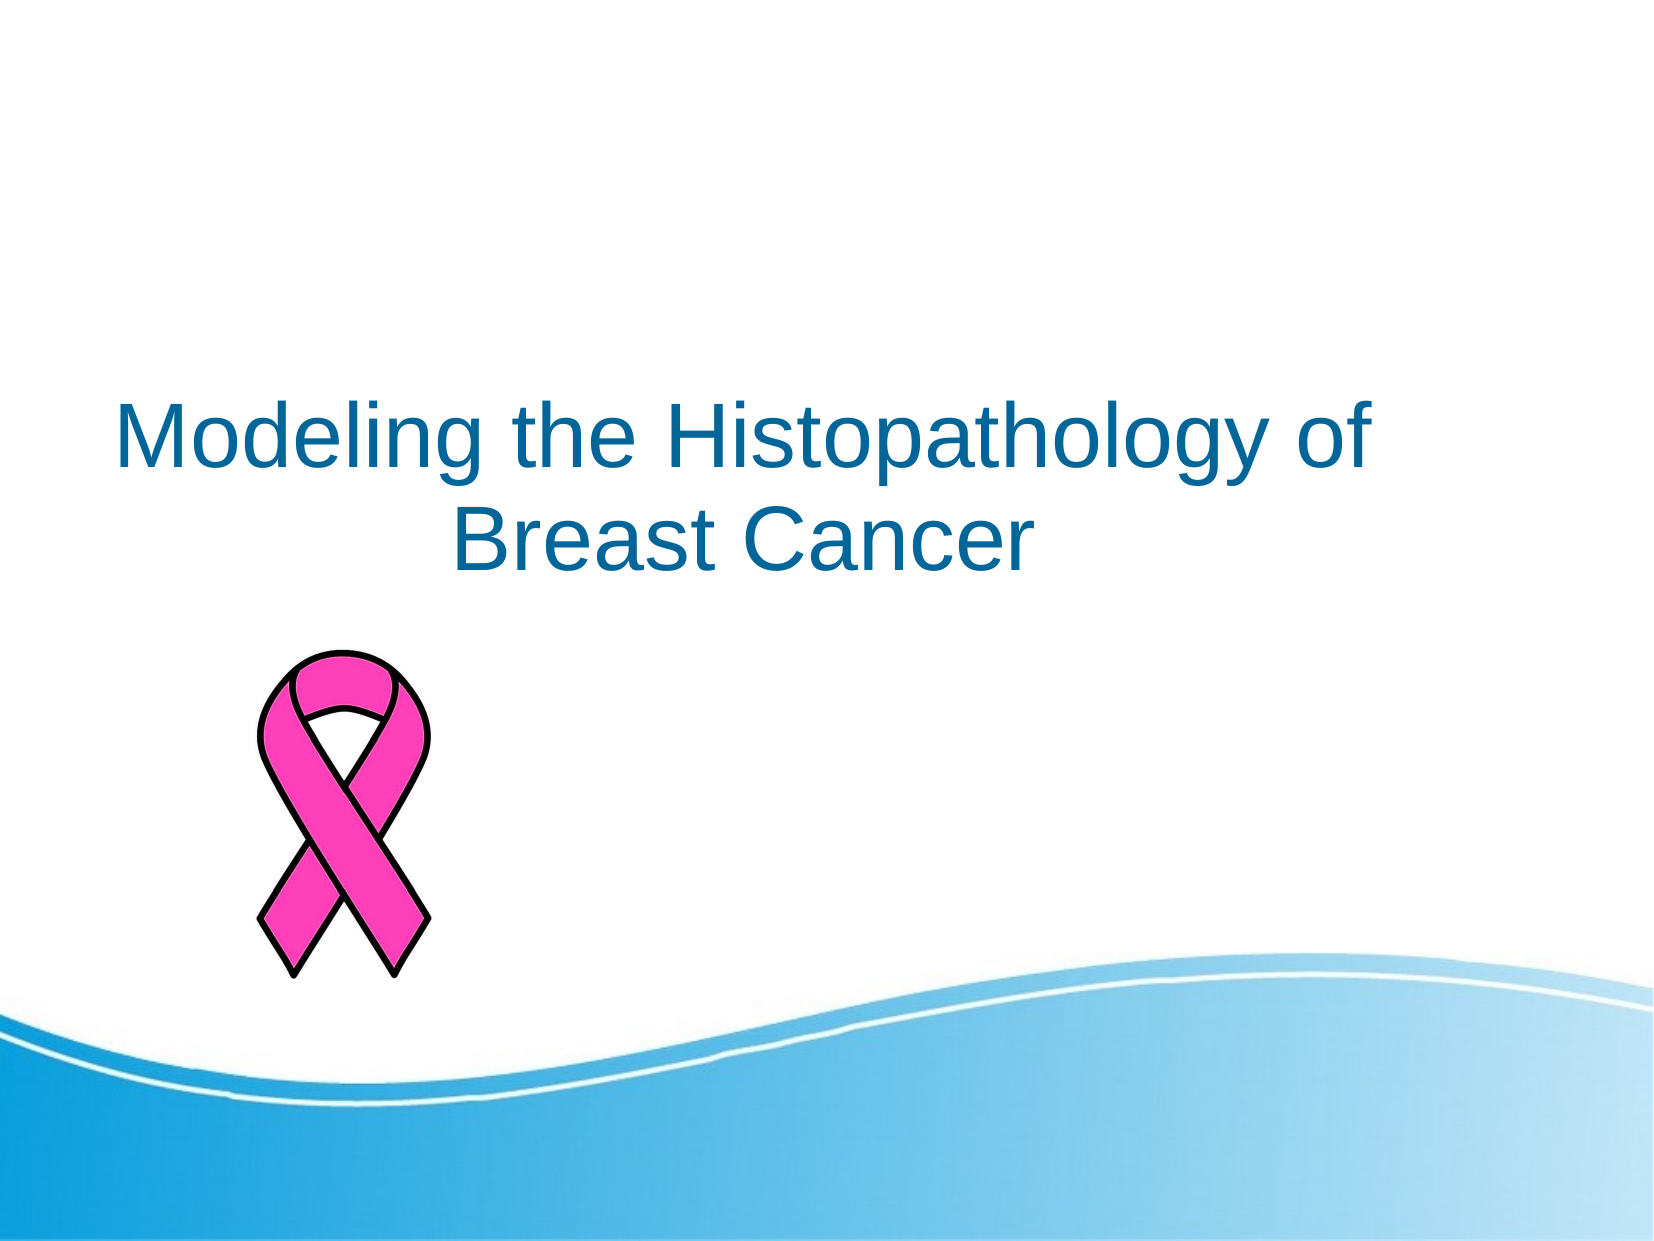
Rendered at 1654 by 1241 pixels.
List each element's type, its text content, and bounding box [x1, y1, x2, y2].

title Modeling the Histopathology of Breast Cancer [0, 384, 1489, 592]
picture [0, 588, 1654, 1241]
